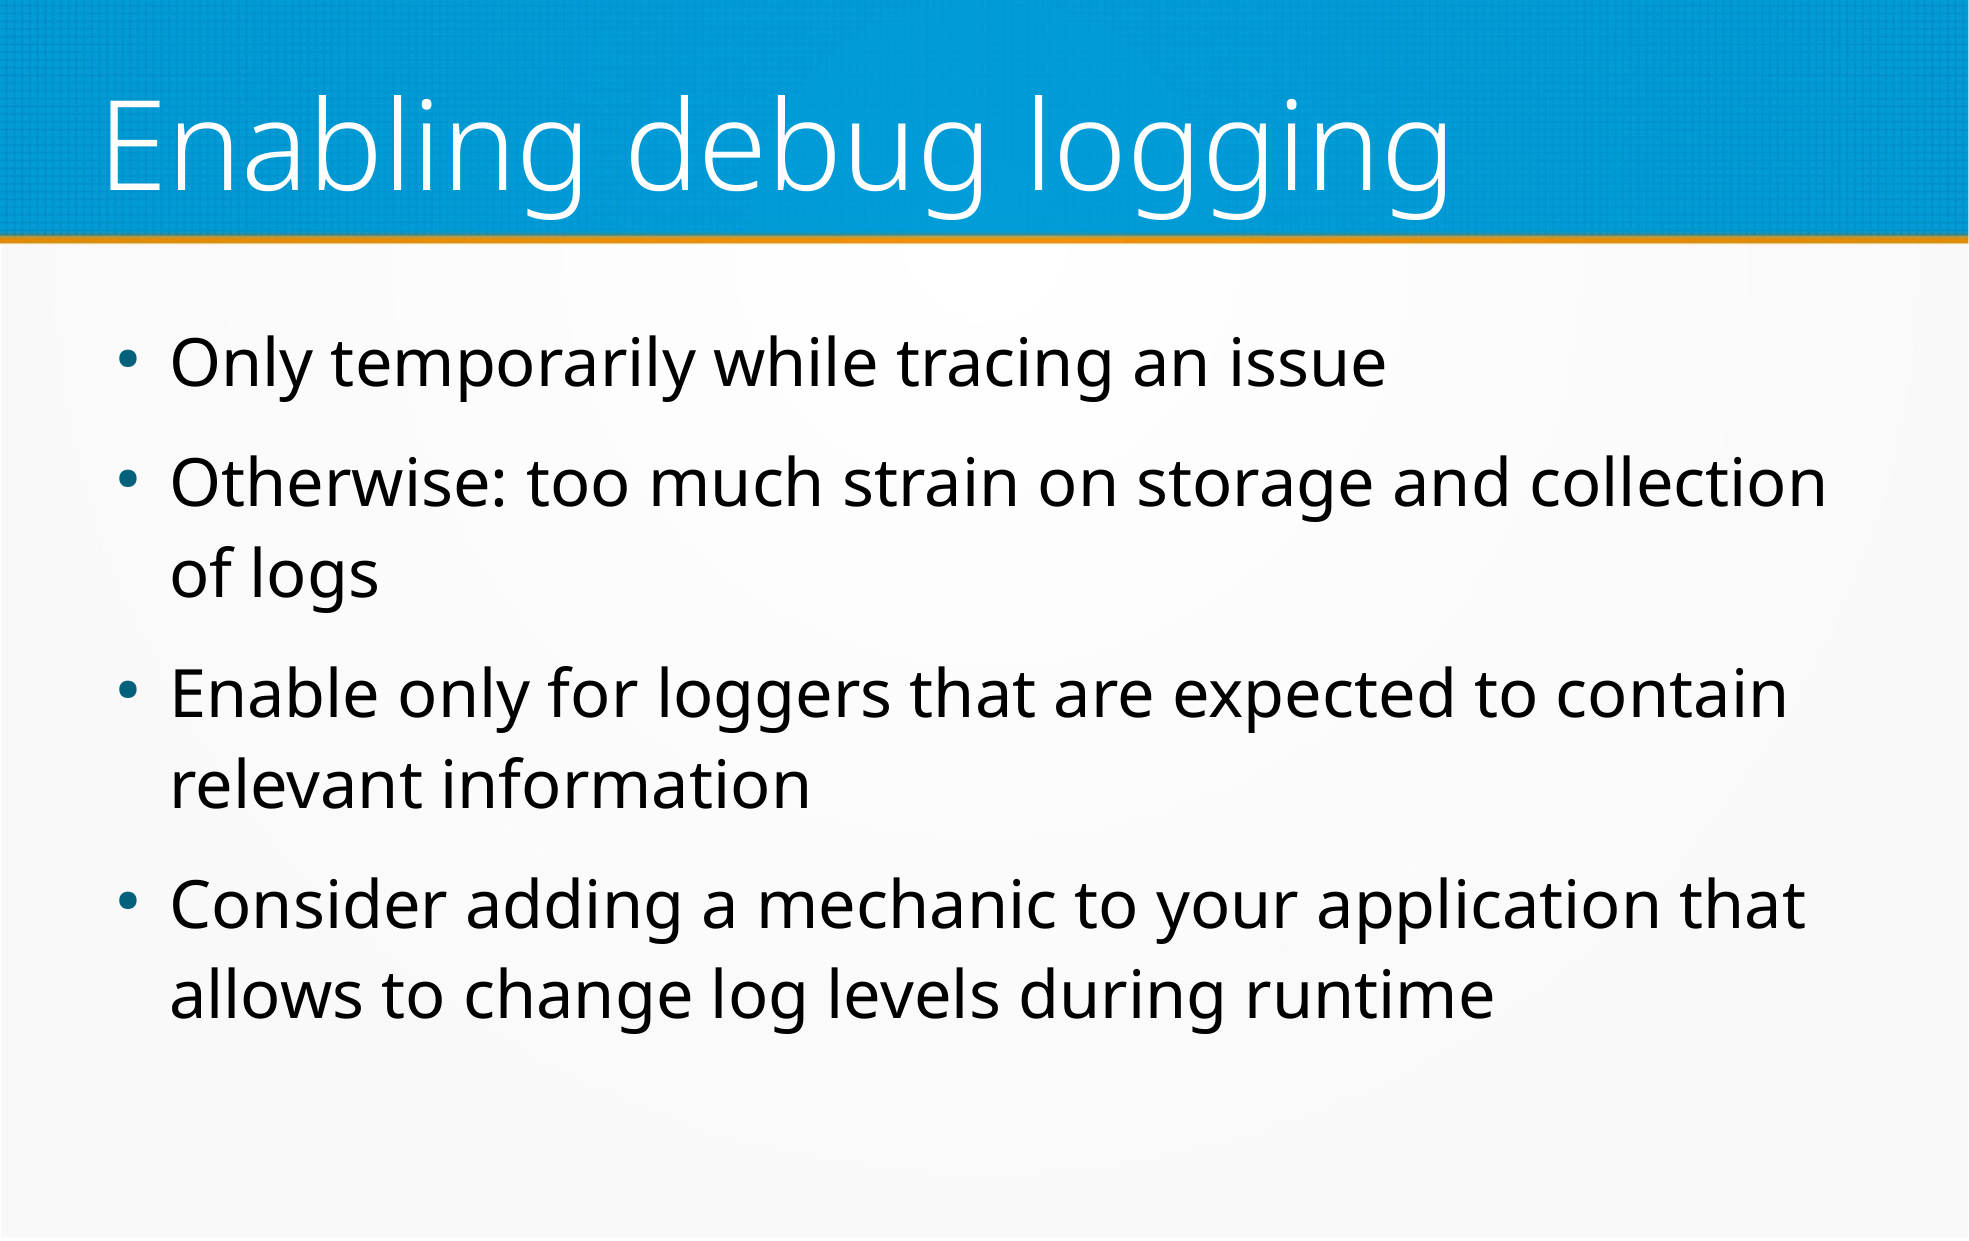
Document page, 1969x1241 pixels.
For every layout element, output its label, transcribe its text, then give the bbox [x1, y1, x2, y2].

picture [0, 233, 1969, 1241]
title Enabling debug logging [98, 19, 1870, 227]
list Only temporarily while tracing an issue Otherwise: too much strain on storage and collection of logs Enable only for loggers that are expected to contain relevant information Consider adding a mechanic to your application that allows to change log levels during runtime [98, 315, 1861, 1099]
